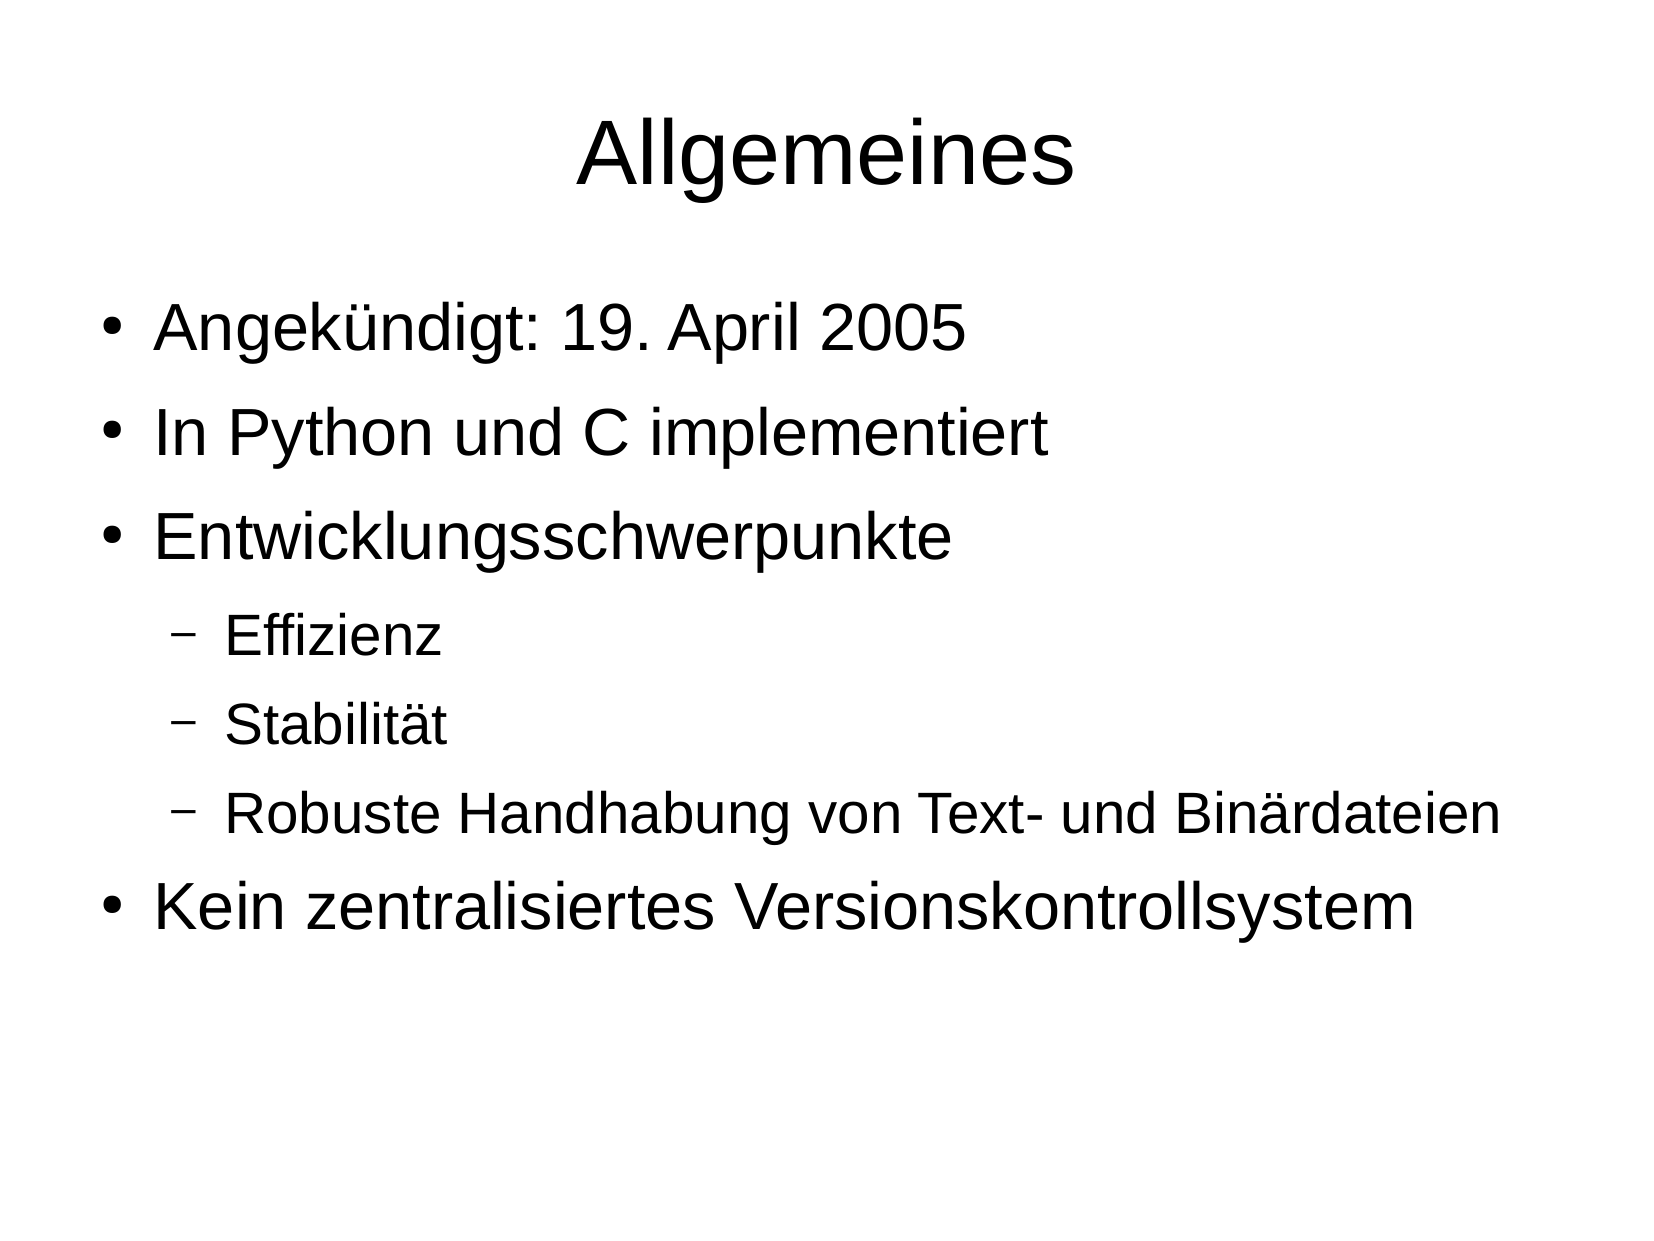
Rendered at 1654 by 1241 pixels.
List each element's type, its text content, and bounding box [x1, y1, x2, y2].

list Angekündigt: 19. April 2005 In Python und C implementiert Entwicklungsschwerpunkte Effizienz Stabilität Robuste Handhabung von Text- und Binärdateien Kein zentralisiertes Versionskontrollsystem [82, 290, 1571, 1010]
title Allgemeines [82, 49, 1571, 257]
